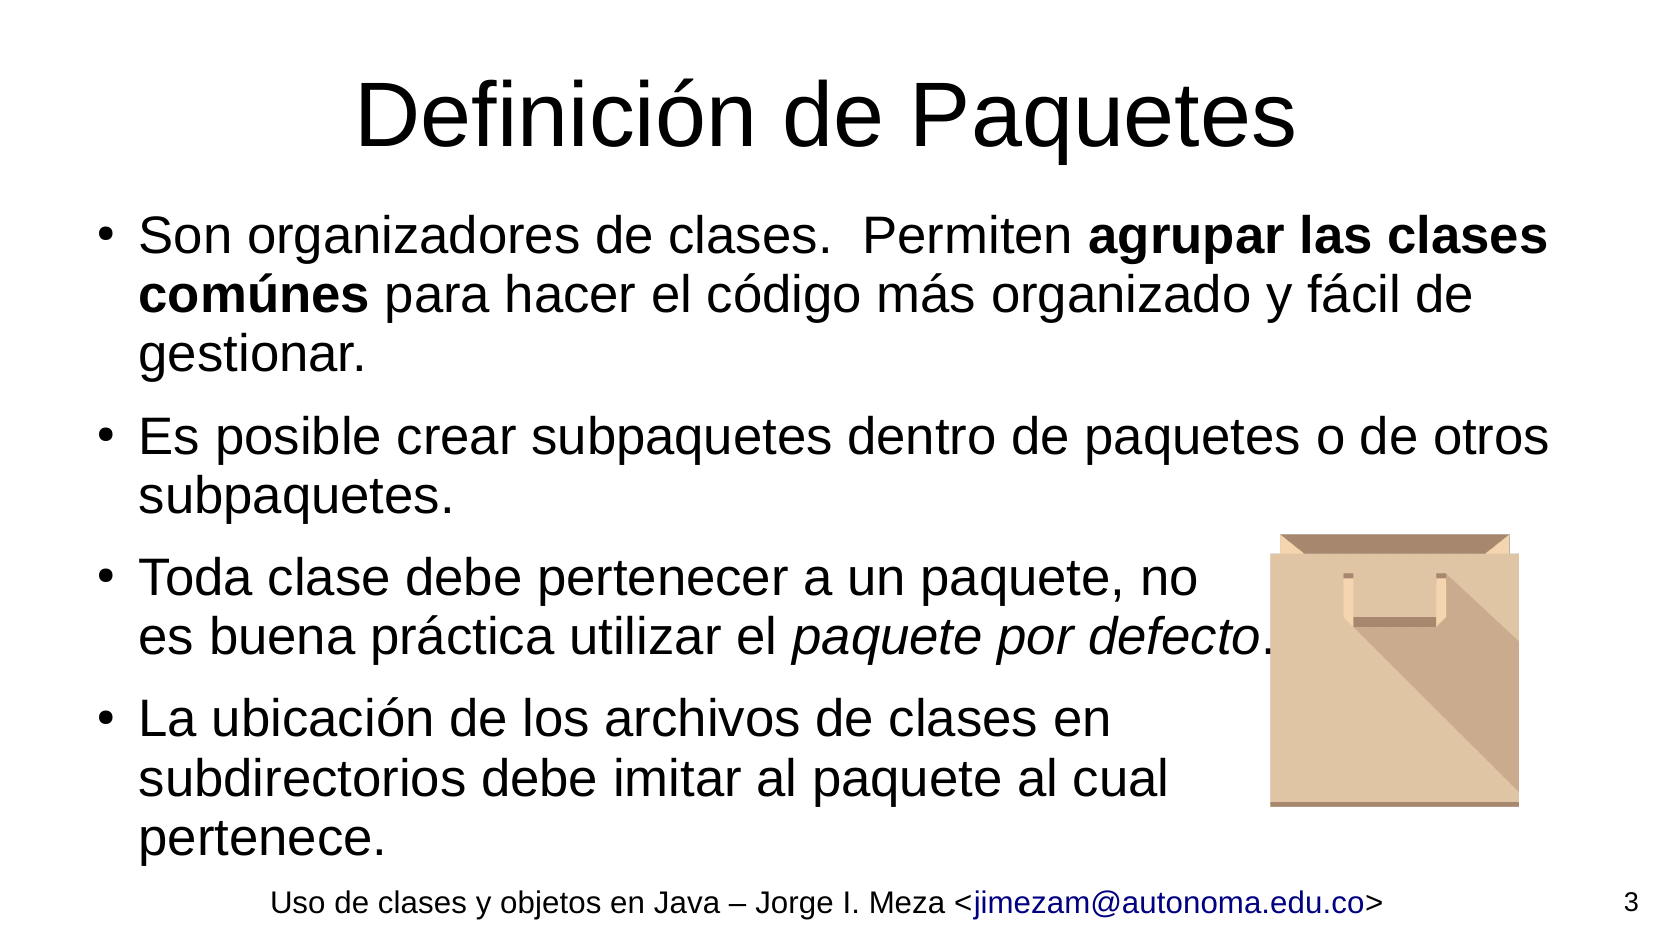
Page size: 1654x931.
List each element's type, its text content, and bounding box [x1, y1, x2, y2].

list Son organizadores de clases. Permiten agrupar las clases comúnes para hacer el código más organizado y fácil de gestionar. Es posible crear subpaquetes dentro de paquetes o de otros subpaquetes. Toda clase debe pertenecer a un paquete, no es buena práctica utilizar el paquete por defecto. La ubicación de los archivos de clases en subdirectorios debe imitar al paquete al cual pertenece. [82, 205, 1571, 867]
picture [1270, 534, 1519, 807]
title Definición de Paquetes [82, 37, 1571, 193]
